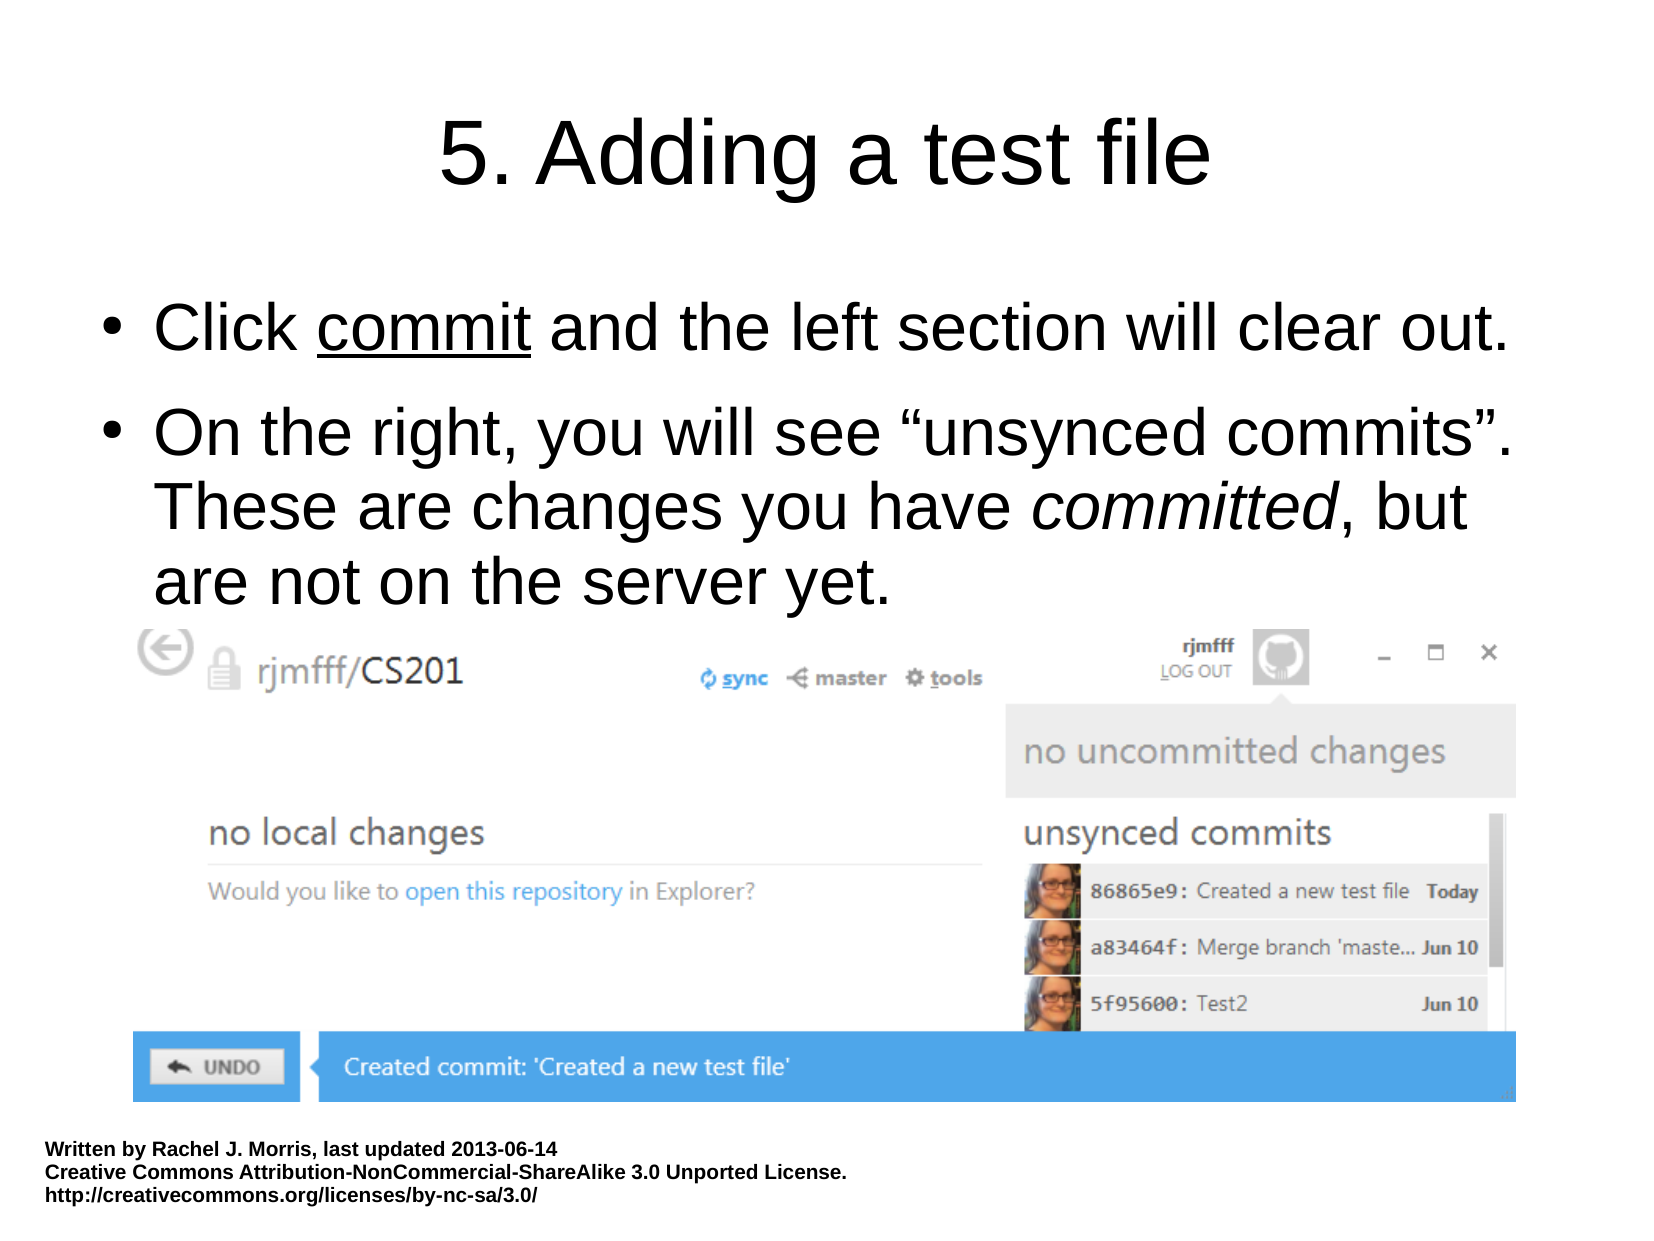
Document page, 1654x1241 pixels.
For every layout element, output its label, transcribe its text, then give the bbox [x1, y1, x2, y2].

list Click commit and the left section will clear out. On the right, you will see “unsynced commits”. These are changes you have committed, but are not on the server yet. [82, 290, 1538, 1010]
title 5. Adding a test file [82, 49, 1571, 257]
picture [133, 629, 1516, 1102]
